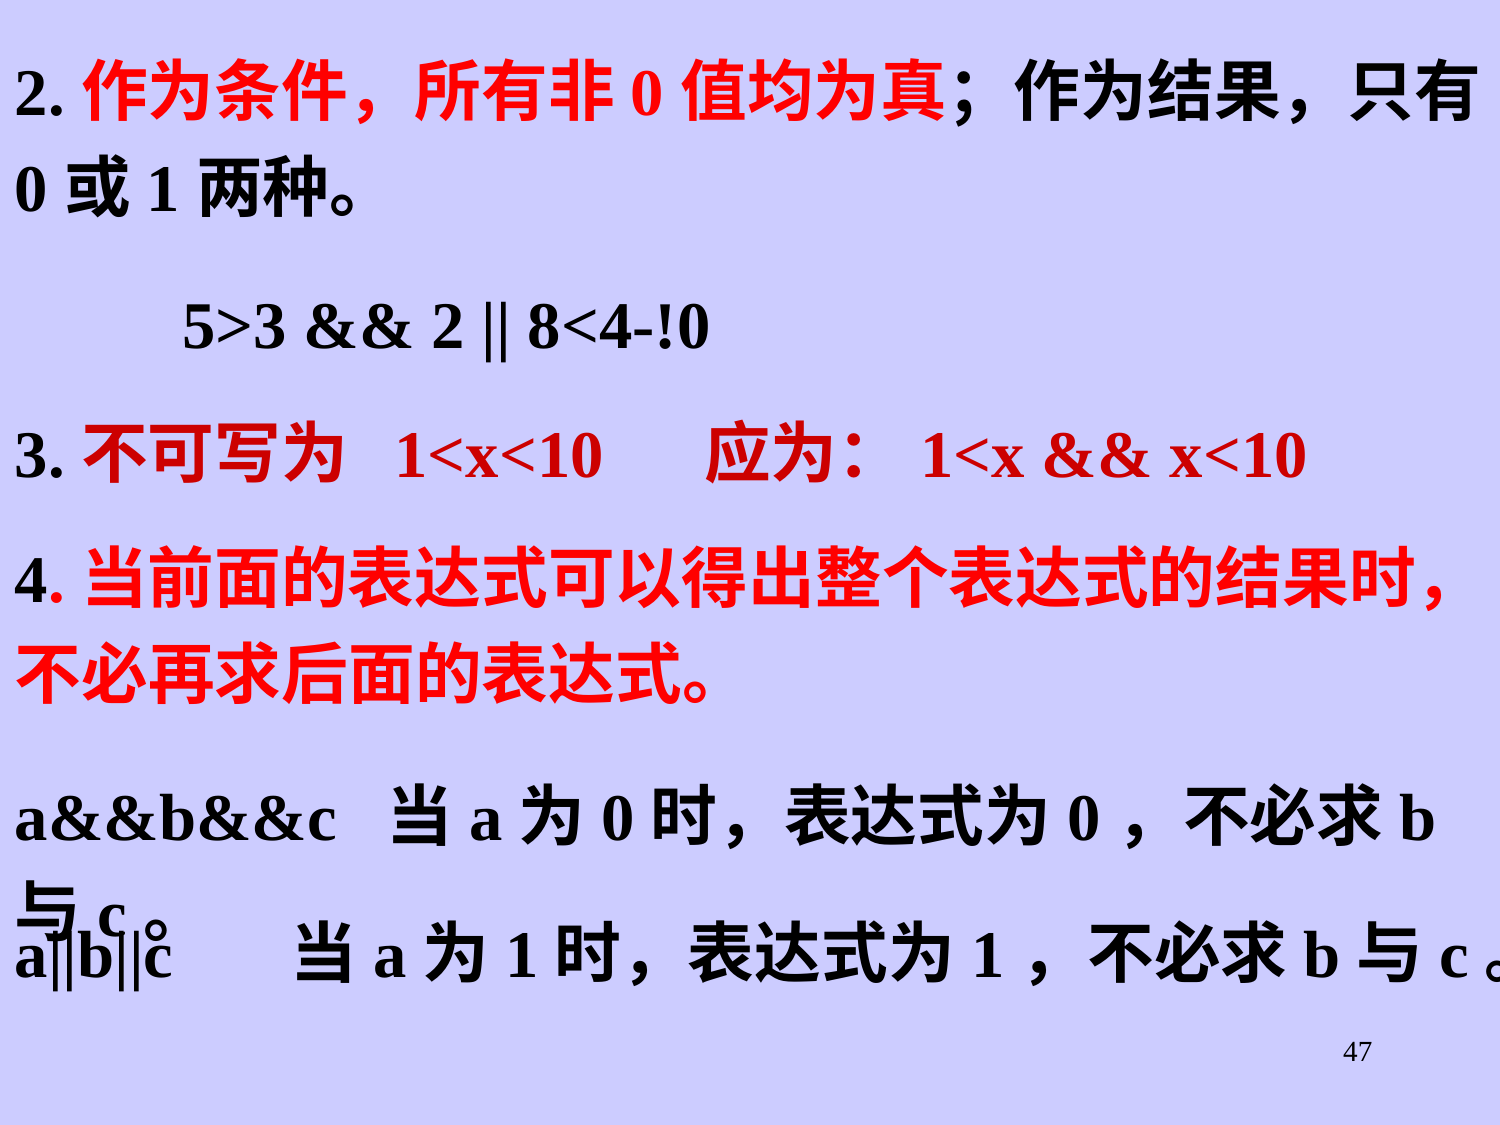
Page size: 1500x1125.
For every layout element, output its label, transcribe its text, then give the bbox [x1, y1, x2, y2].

text_box 2.作为条件，所有非0值均为真；作为结果，只有0或1两种。 5>3 && 2 || 8<4-!0 [0, 24, 1500, 370]
text_box 4.当前面的表达式可以得出整个表达式的结果时，不必再求后面的表达式。 [0, 512, 1500, 720]
text_box a||b||c 当a为1时，表达式为1，不必求b与c。 [0, 887, 1500, 999]
text_box <编号> [1074, 1025, 1388, 1101]
text_box 3.不可写为 1<x<10 应为：1<x && x<10 [0, 387, 1500, 499]
text_box a&&b&&c 当a为0时，表达式为0，不必求b与c。 [0, 749, 1500, 887]
